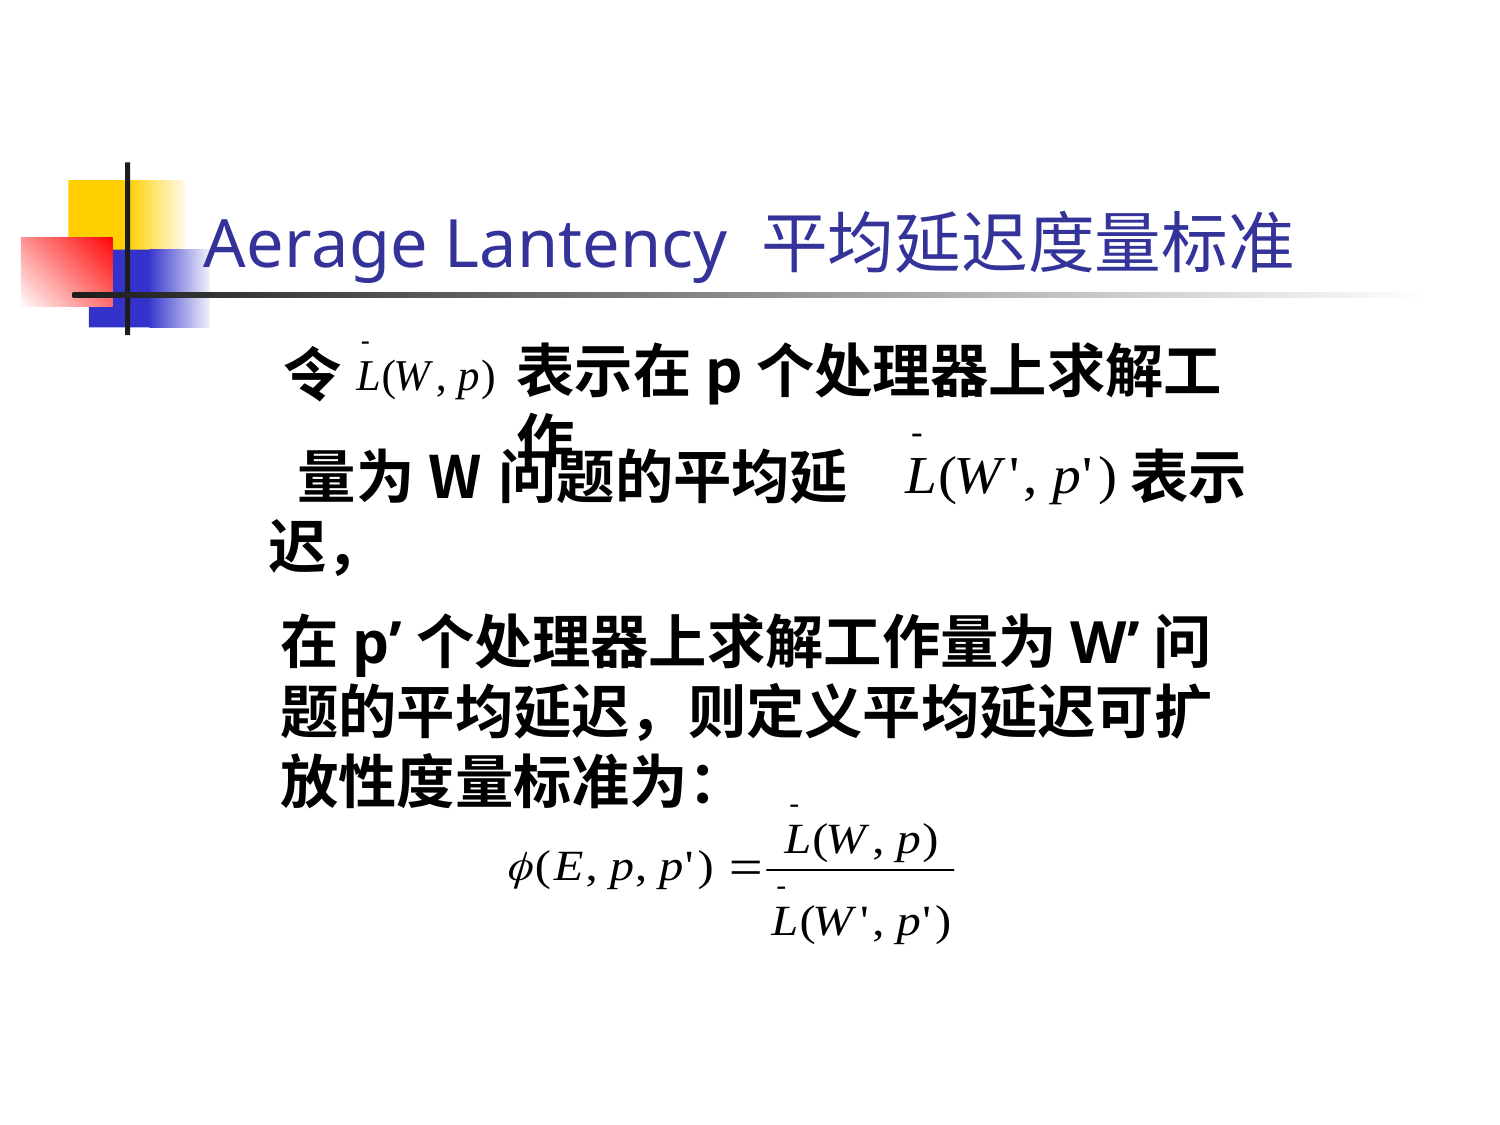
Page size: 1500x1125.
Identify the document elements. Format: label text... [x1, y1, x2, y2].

title Aerage Lantency 平均延迟度量标准 [188, 101, 1468, 289]
text_box 表示在p个处理器上求解工作 [501, 326, 1282, 432]
text_box 表示 [1116, 432, 1353, 519]
chart [348, 321, 502, 409]
list 令 [193, 330, 337, 421]
text_box 量为W问题的平均延迟， [253, 432, 916, 588]
text_box 在p’个处理器上求解工作量为W’问题的平均延迟，则定义平均延迟可扩放性度量标准为： [265, 597, 1258, 894]
chart [501, 786, 963, 953]
chart [894, 408, 1129, 516]
